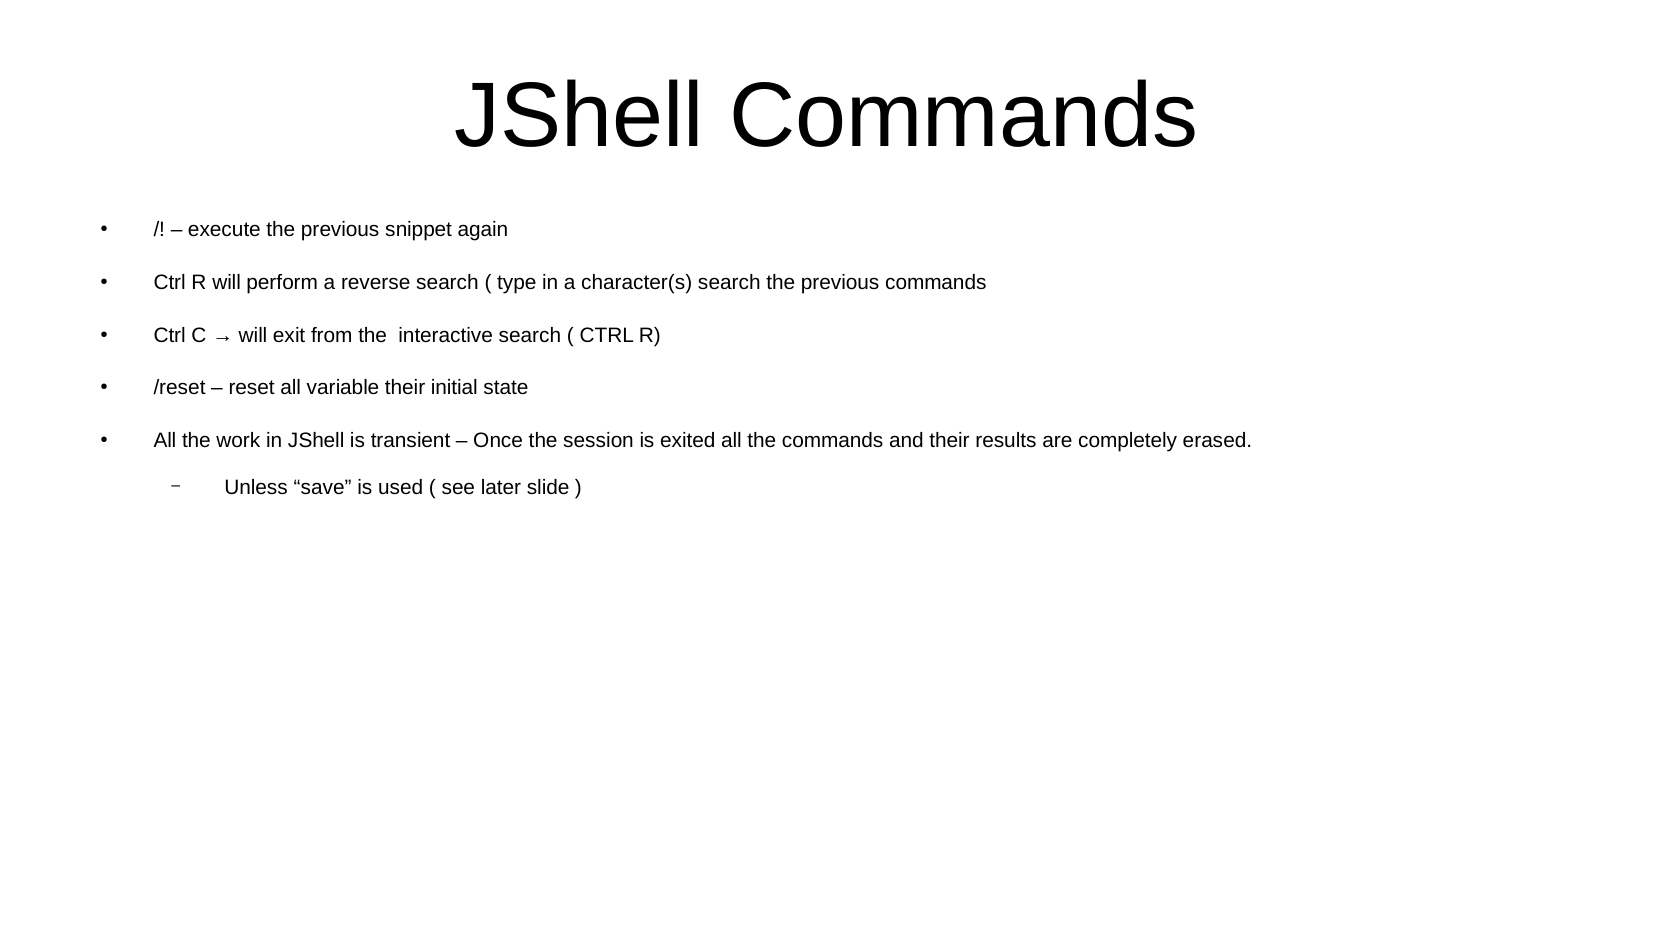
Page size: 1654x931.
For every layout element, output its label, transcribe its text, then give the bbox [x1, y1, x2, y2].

list /! – execute the previous snippet again Ctrl R will perform a reverse search ( type in a character(s) search the previous commands Ctrl C → will exit from the interactive search ( CTRL R) /reset – reset all variable their initial state All the work in JShell is transient – Once the session is exited all the commands and their results are completely erased. Unless “save” is used ( see later slide ) [82, 217, 1636, 916]
title JShell Commands [82, 37, 1571, 193]
